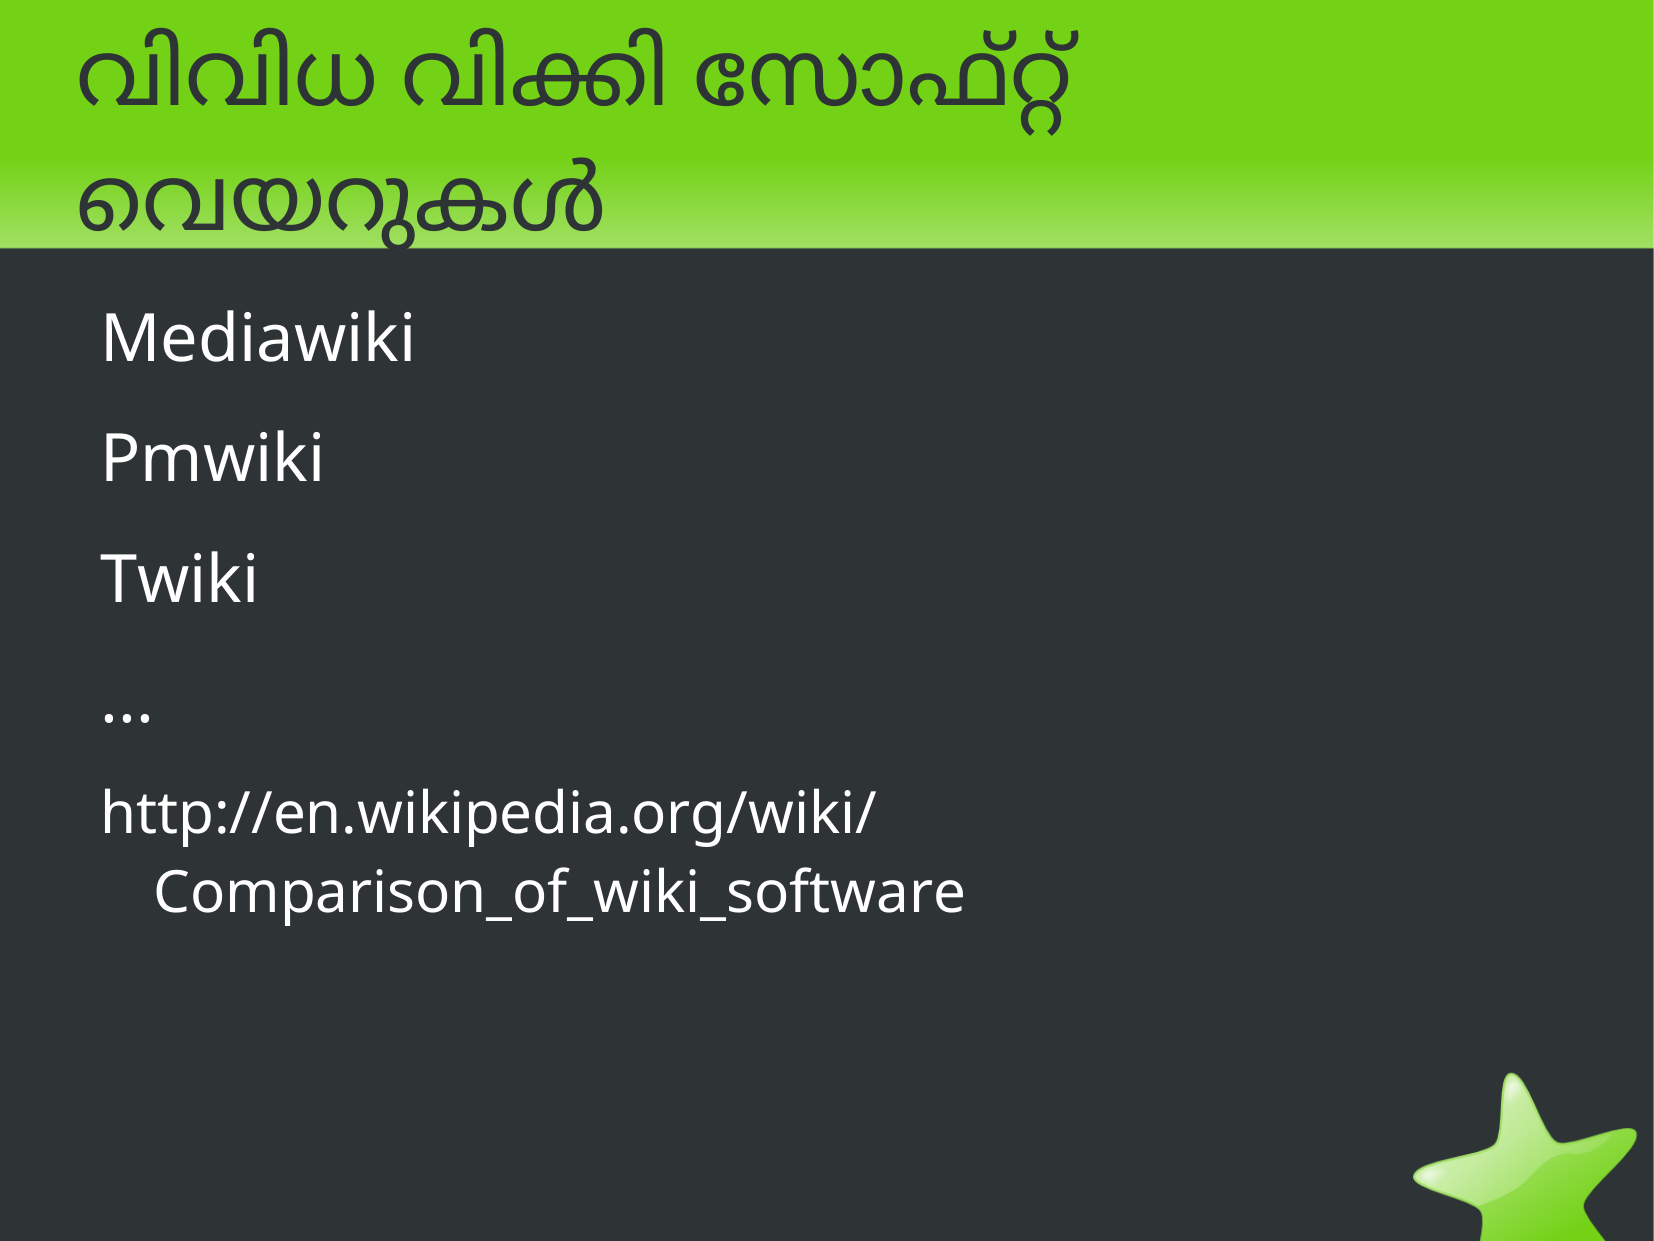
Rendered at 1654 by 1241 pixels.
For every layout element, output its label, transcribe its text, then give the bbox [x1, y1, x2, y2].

title വിവിധ വിക്കി സോഫ്റ്റ്​വെയറുകള്‍ [76, 36, 1565, 229]
picture [0, 0, 1654, 1241]
list Mediawiki Pmwiki Twiki ... http://en.wikipedia.org/wiki/Comparison_of_wiki_software [82, 290, 1571, 1094]
